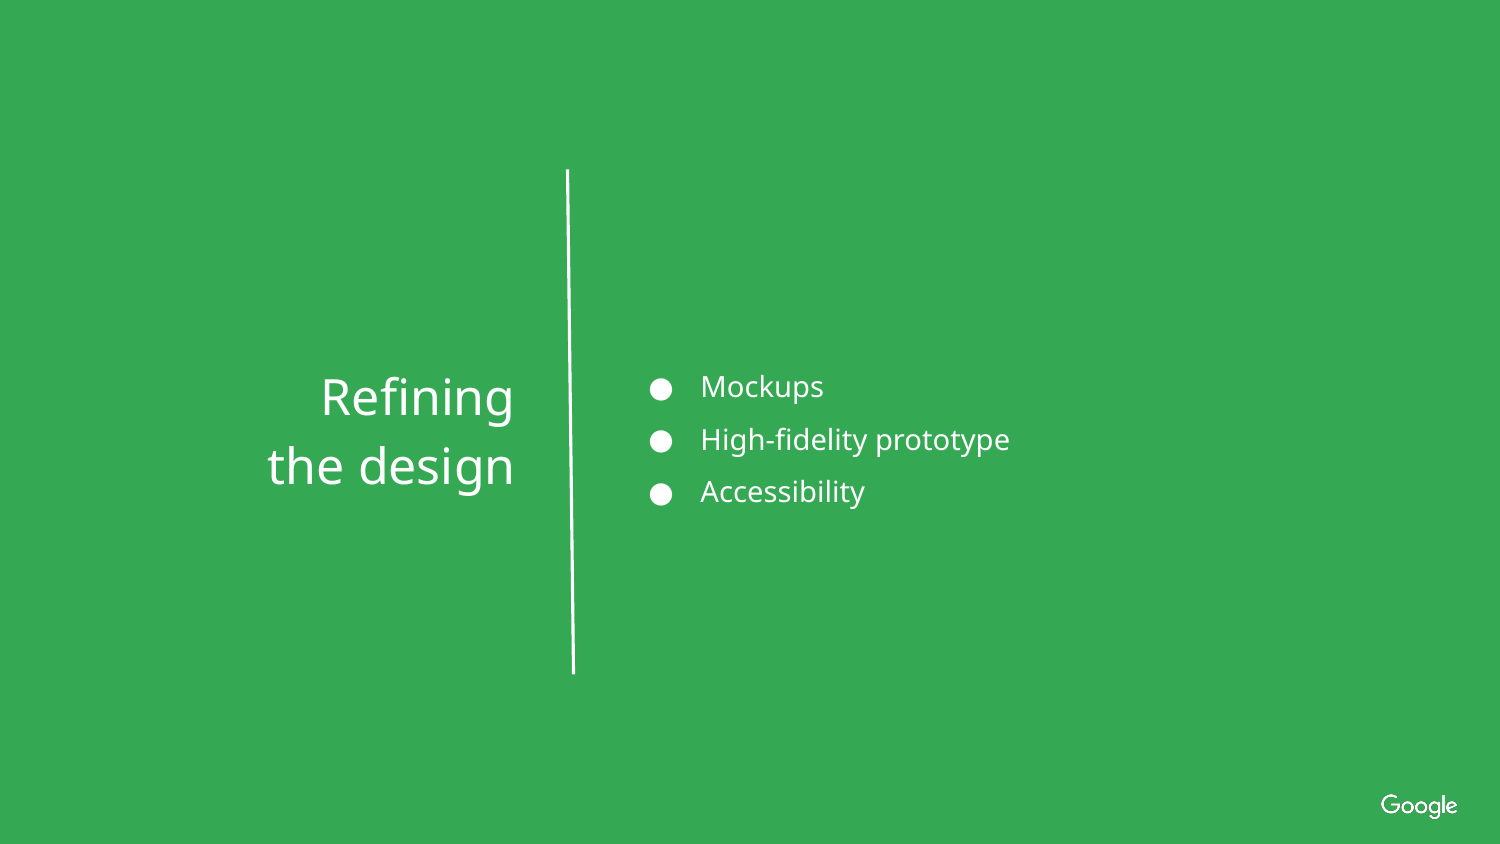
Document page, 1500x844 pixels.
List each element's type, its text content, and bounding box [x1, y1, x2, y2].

text_box Mockups High-fidelity prototype Accessibility [610, 335, 1265, 524]
picture [1381, 794, 1458, 820]
text_box Refining the design [0, 341, 531, 510]
